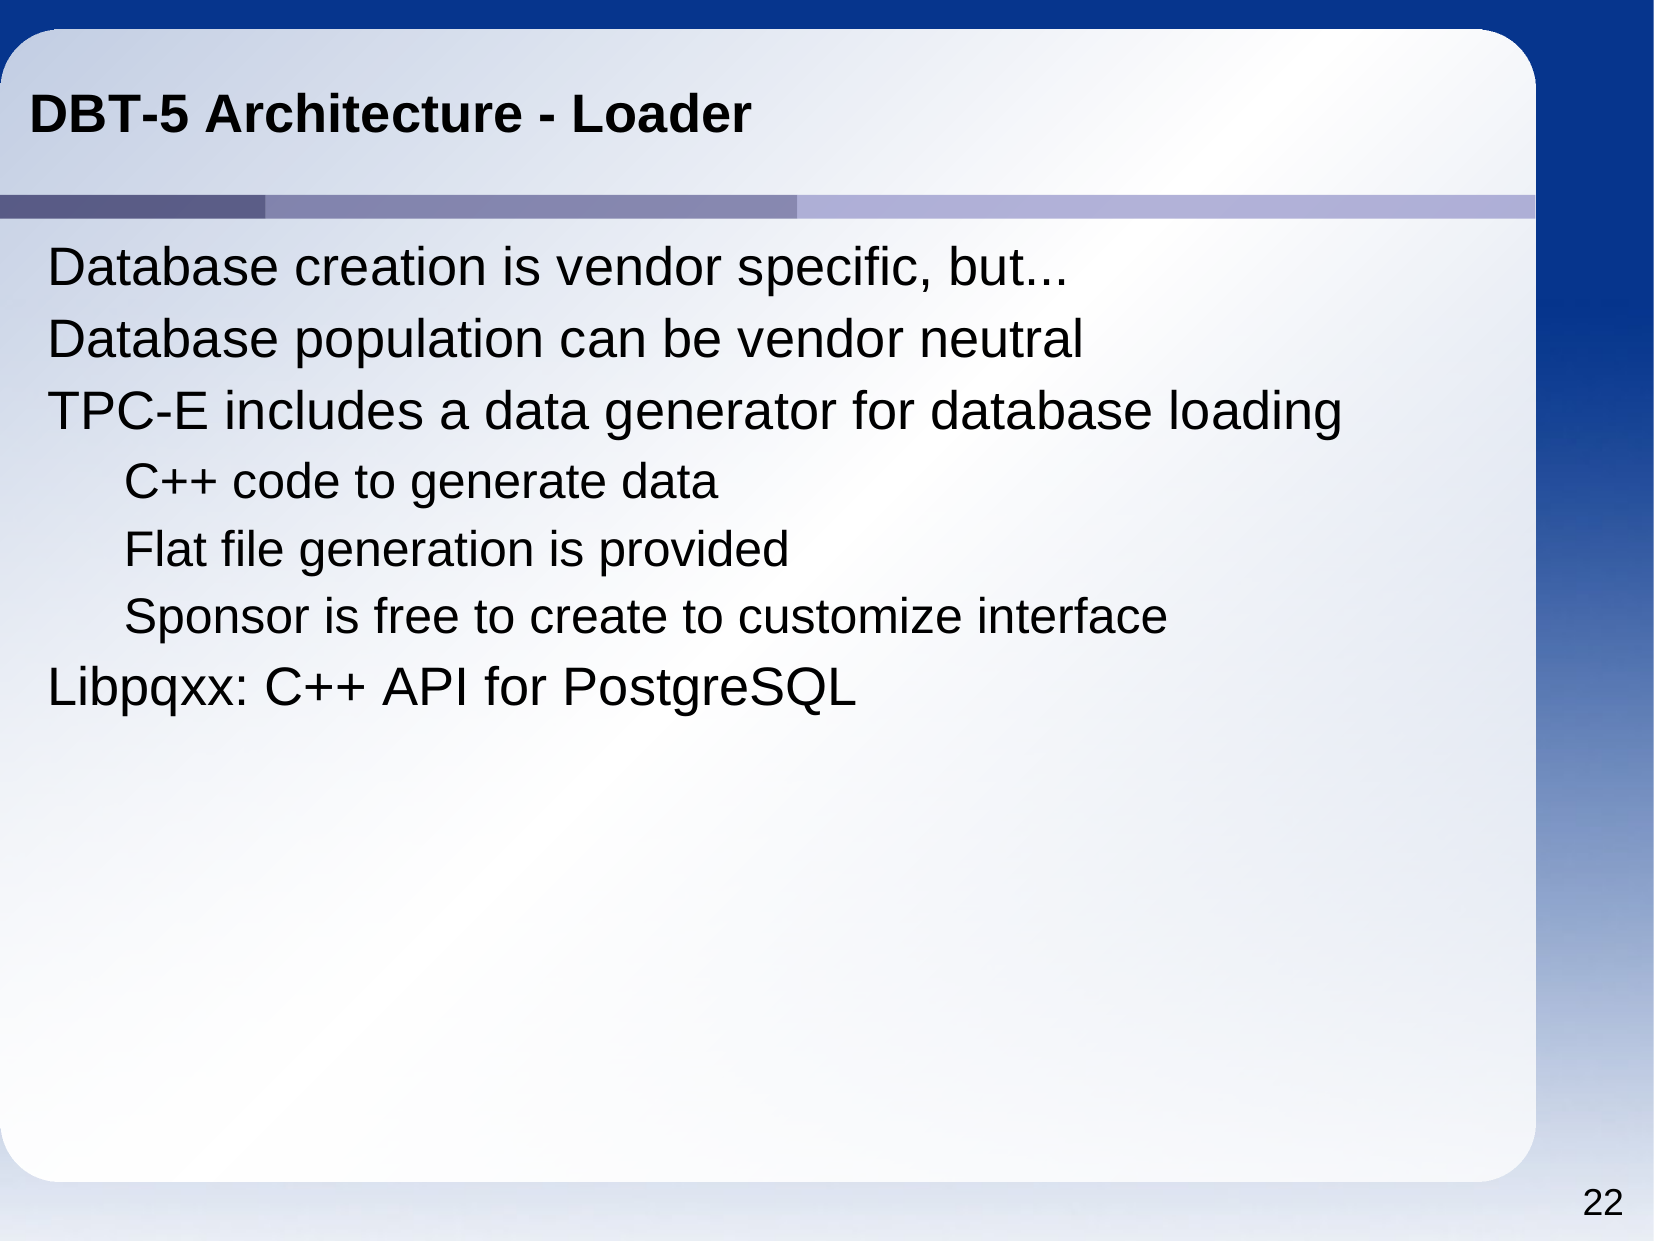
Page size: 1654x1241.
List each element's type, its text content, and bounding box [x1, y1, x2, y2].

picture [0, 0, 1654, 1241]
title DBT-5 Architecture - Loader [29, 49, 1506, 178]
list Database creation is vendor specific, but... Database population can be vendor neutral TPC-E includes a data generator for database loading C++ code to generate data Flat file generation is provided Sponsor is free to create to customize interface Libpqxx: C++ API for PostgreSQL [29, 236, 1506, 1152]
